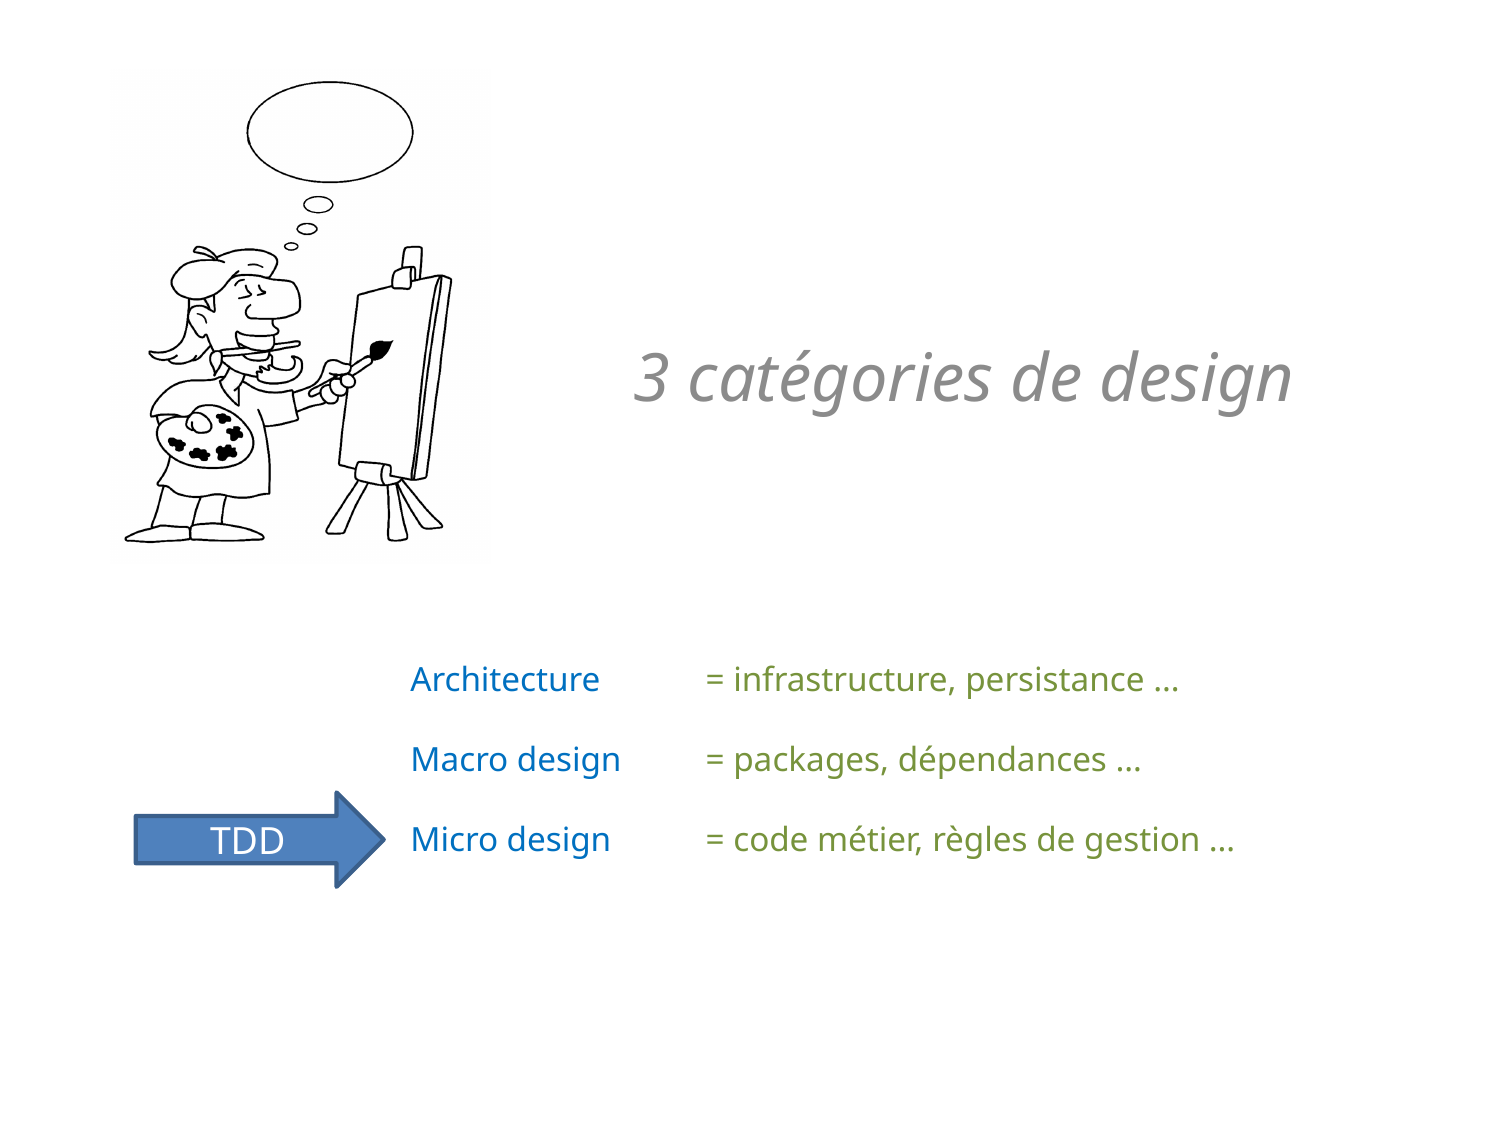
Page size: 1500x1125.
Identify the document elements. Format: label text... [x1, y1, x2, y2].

text_box = infrastructure, persistance … = packages, dépendances … = code métier, règles de gestion … [690, 650, 1365, 866]
text_box 3 catégories de design [506, 139, 1424, 611]
text_box Architecture Macro design Micro design [395, 650, 690, 866]
text_box TDD [135, 792, 384, 887]
picture [110, 69, 491, 564]
